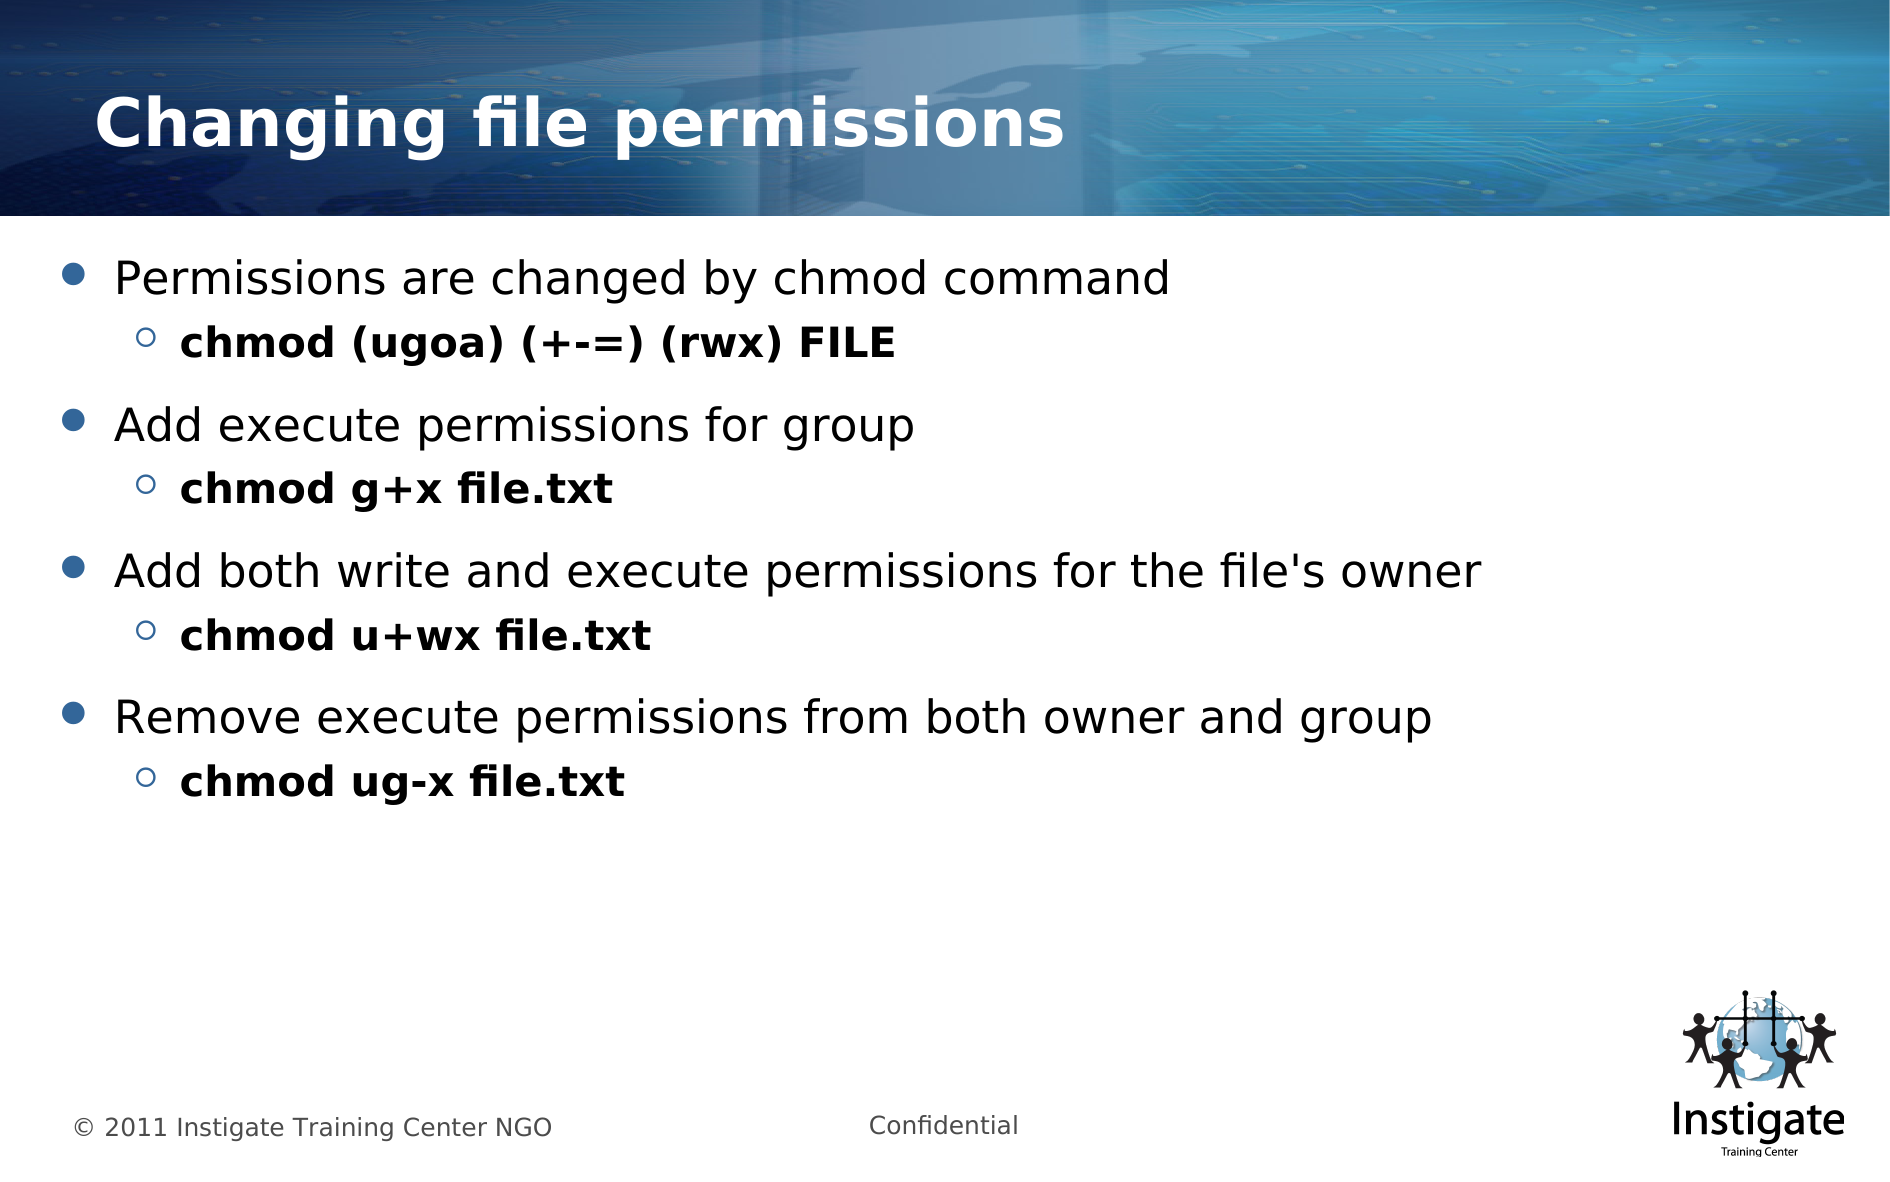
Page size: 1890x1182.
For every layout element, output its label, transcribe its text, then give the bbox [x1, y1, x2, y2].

list Permissions are changed by chmod command chmod (ugoa) (+-=) (rwx) FILE Add execute permissions for group chmod g+x file.txt Add both write and execute permissions for the file's owner chmod u+wx file.txt Remove execute permissions from both owner and group chmod ug-x file.txt [59, 236, 1831, 1001]
picture [0, 0, 1890, 216]
picture [1674, 990, 1844, 1157]
title Changing file permissions [94, 54, 1793, 210]
